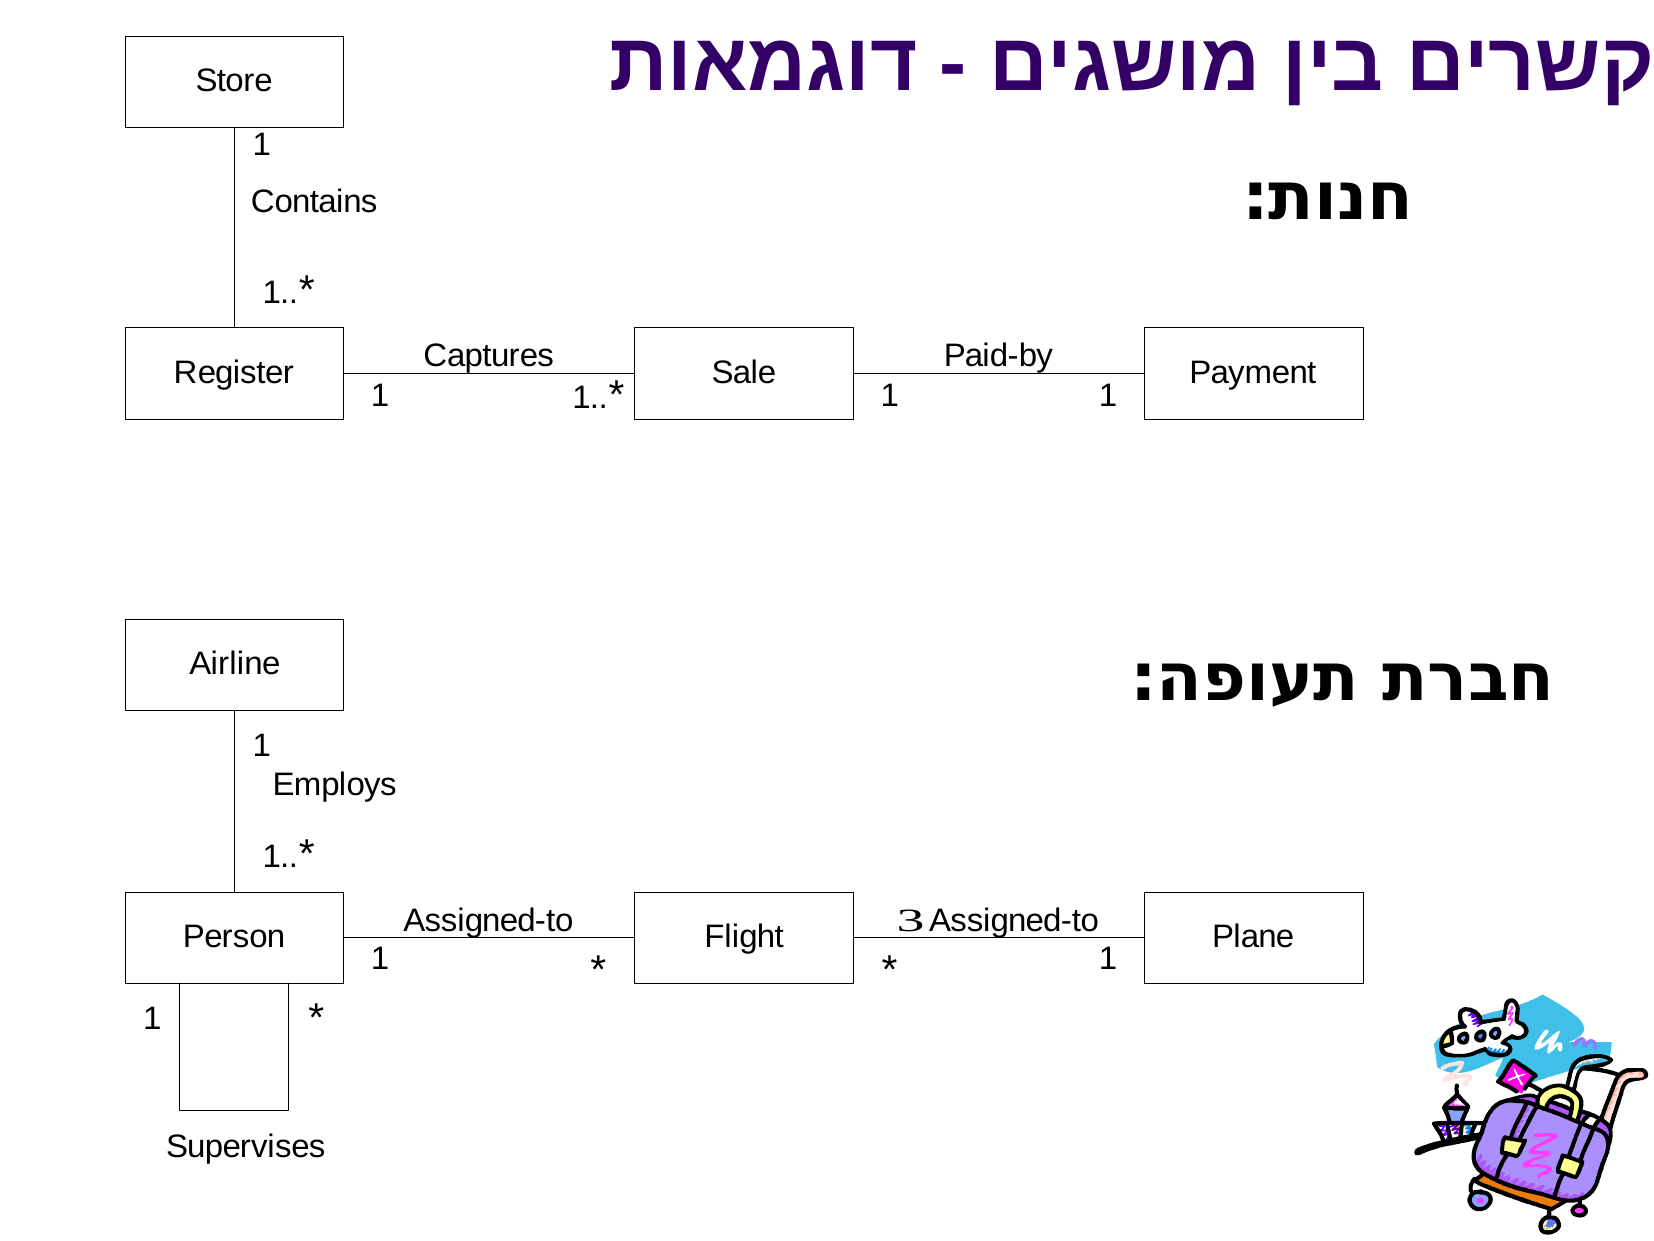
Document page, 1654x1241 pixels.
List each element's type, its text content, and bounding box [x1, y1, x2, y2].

text_box חברת תעופה: [1110, 631, 1576, 721]
picture [79, 34, 1366, 1201]
picture [1409, 989, 1654, 1241]
title קשרים בין מושגים - דוגמאות [450, 0, 1654, 115]
text_box חנות: [1095, 150, 1561, 239]
